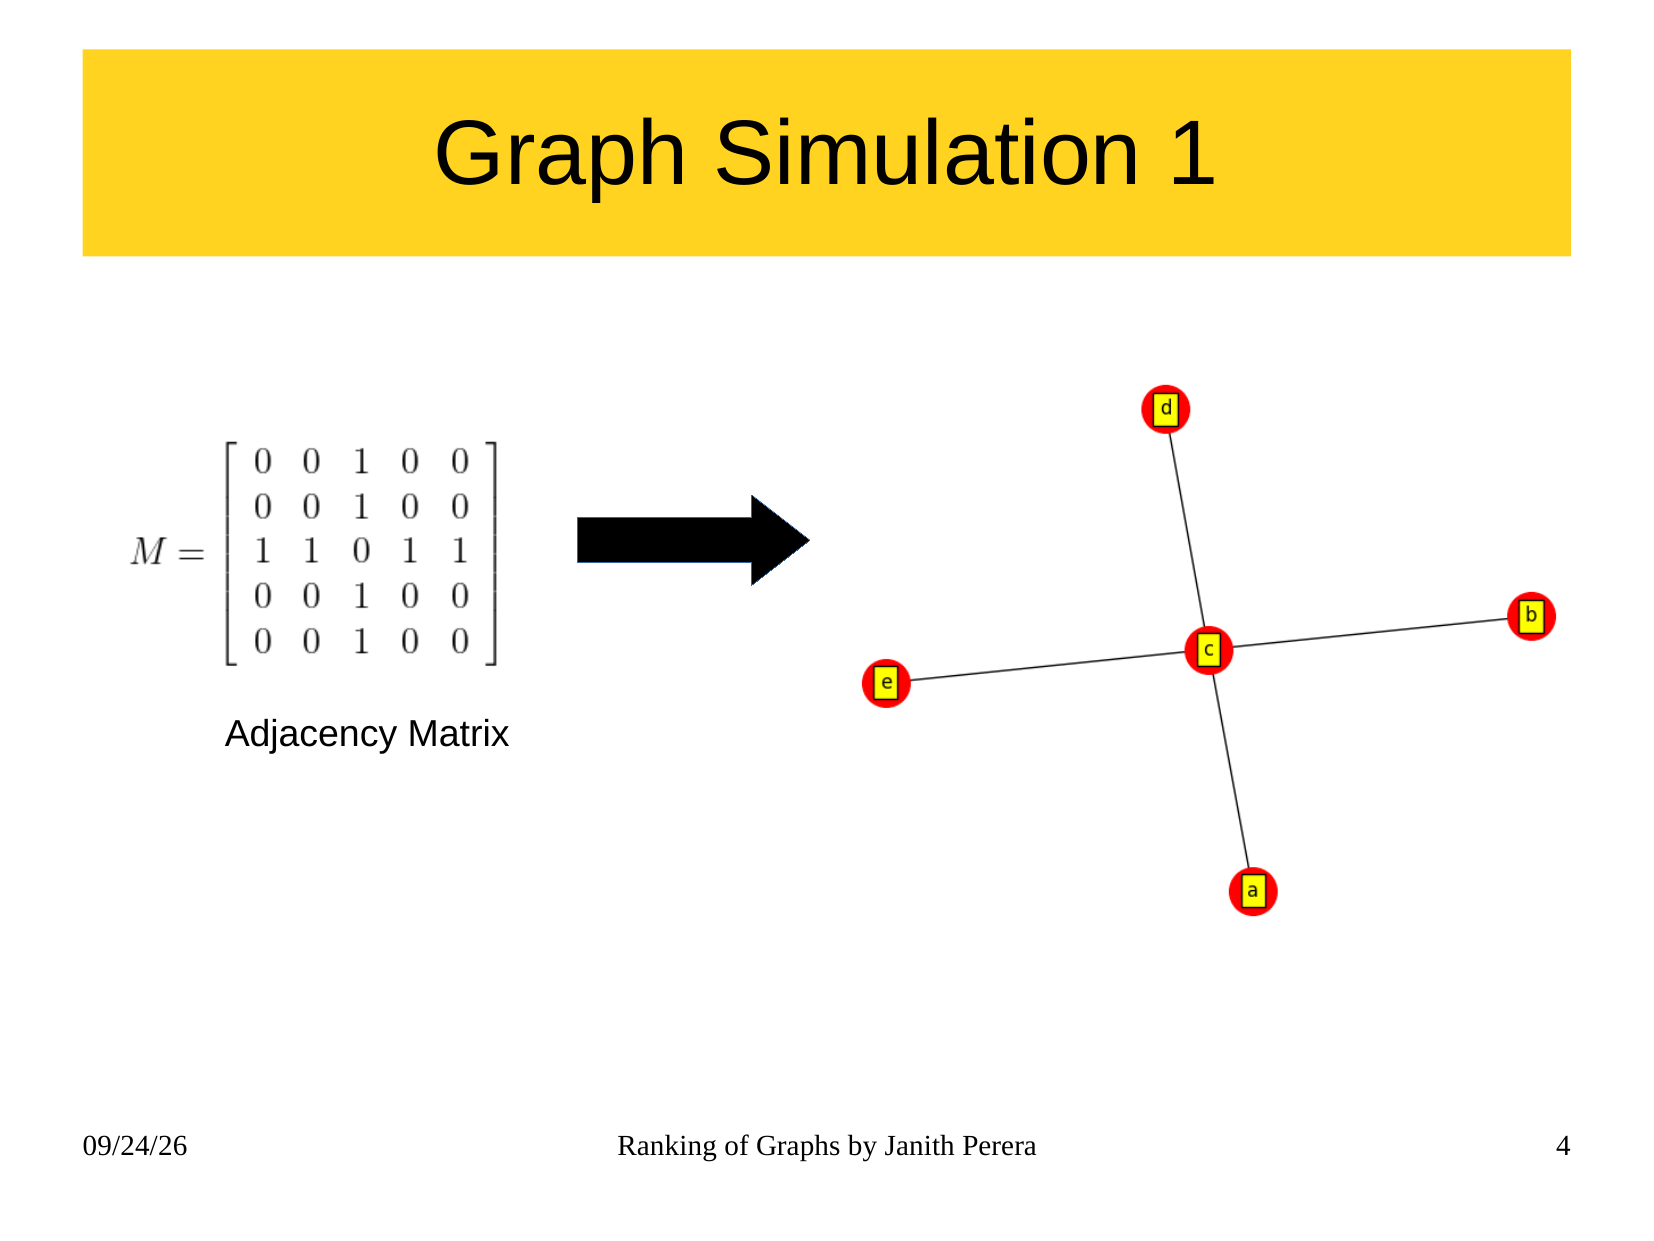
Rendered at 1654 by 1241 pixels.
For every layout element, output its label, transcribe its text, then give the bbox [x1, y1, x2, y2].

picture [82, 378, 578, 749]
title Graph Simulation 1 [82, 49, 1571, 257]
text_box Adjacency Matrix [210, 705, 536, 762]
picture [845, 377, 1572, 923]
text_box [577, 495, 810, 586]
